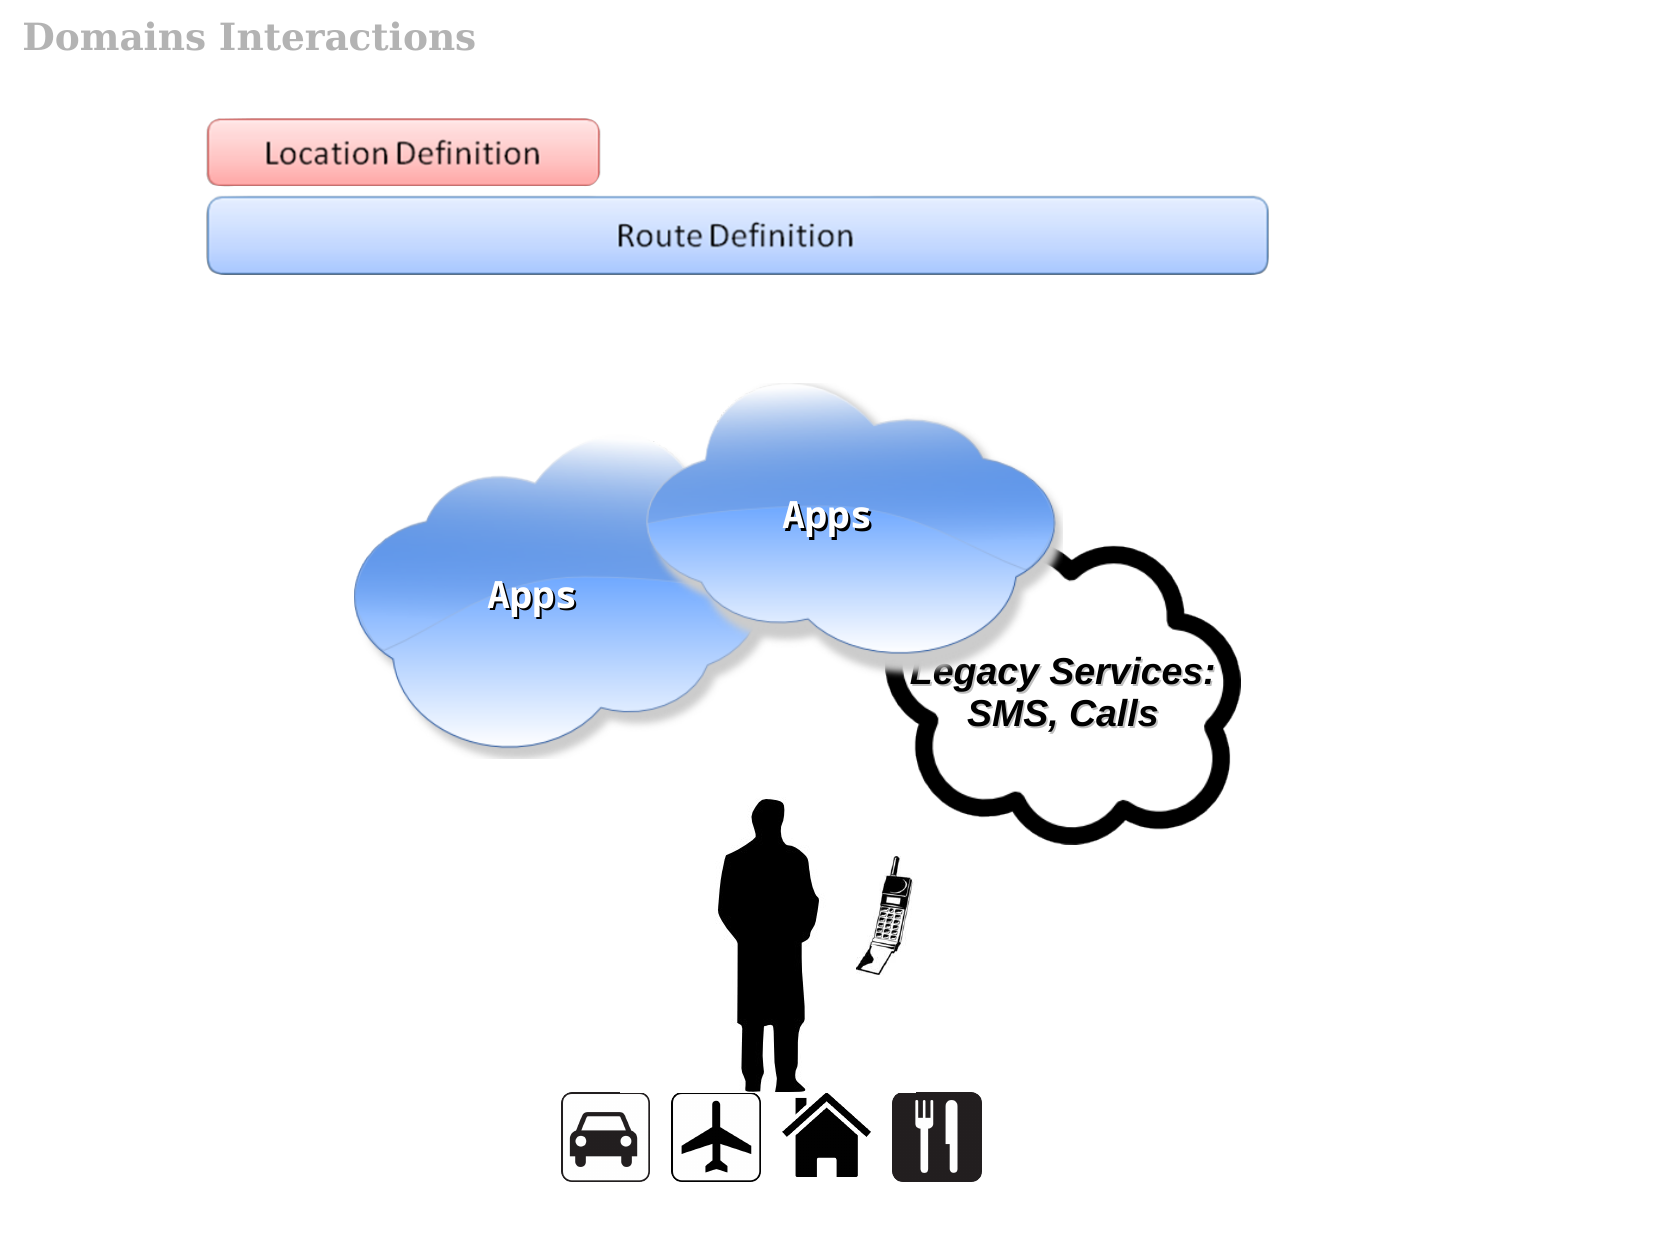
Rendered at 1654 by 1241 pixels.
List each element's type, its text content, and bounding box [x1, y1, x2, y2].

picture [206, 118, 1270, 275]
text_box Apps [472, 561, 593, 621]
picture [354, 383, 1241, 1182]
text_box Apps [767, 481, 888, 542]
text_box Domains Interactions [0, 0, 499, 74]
